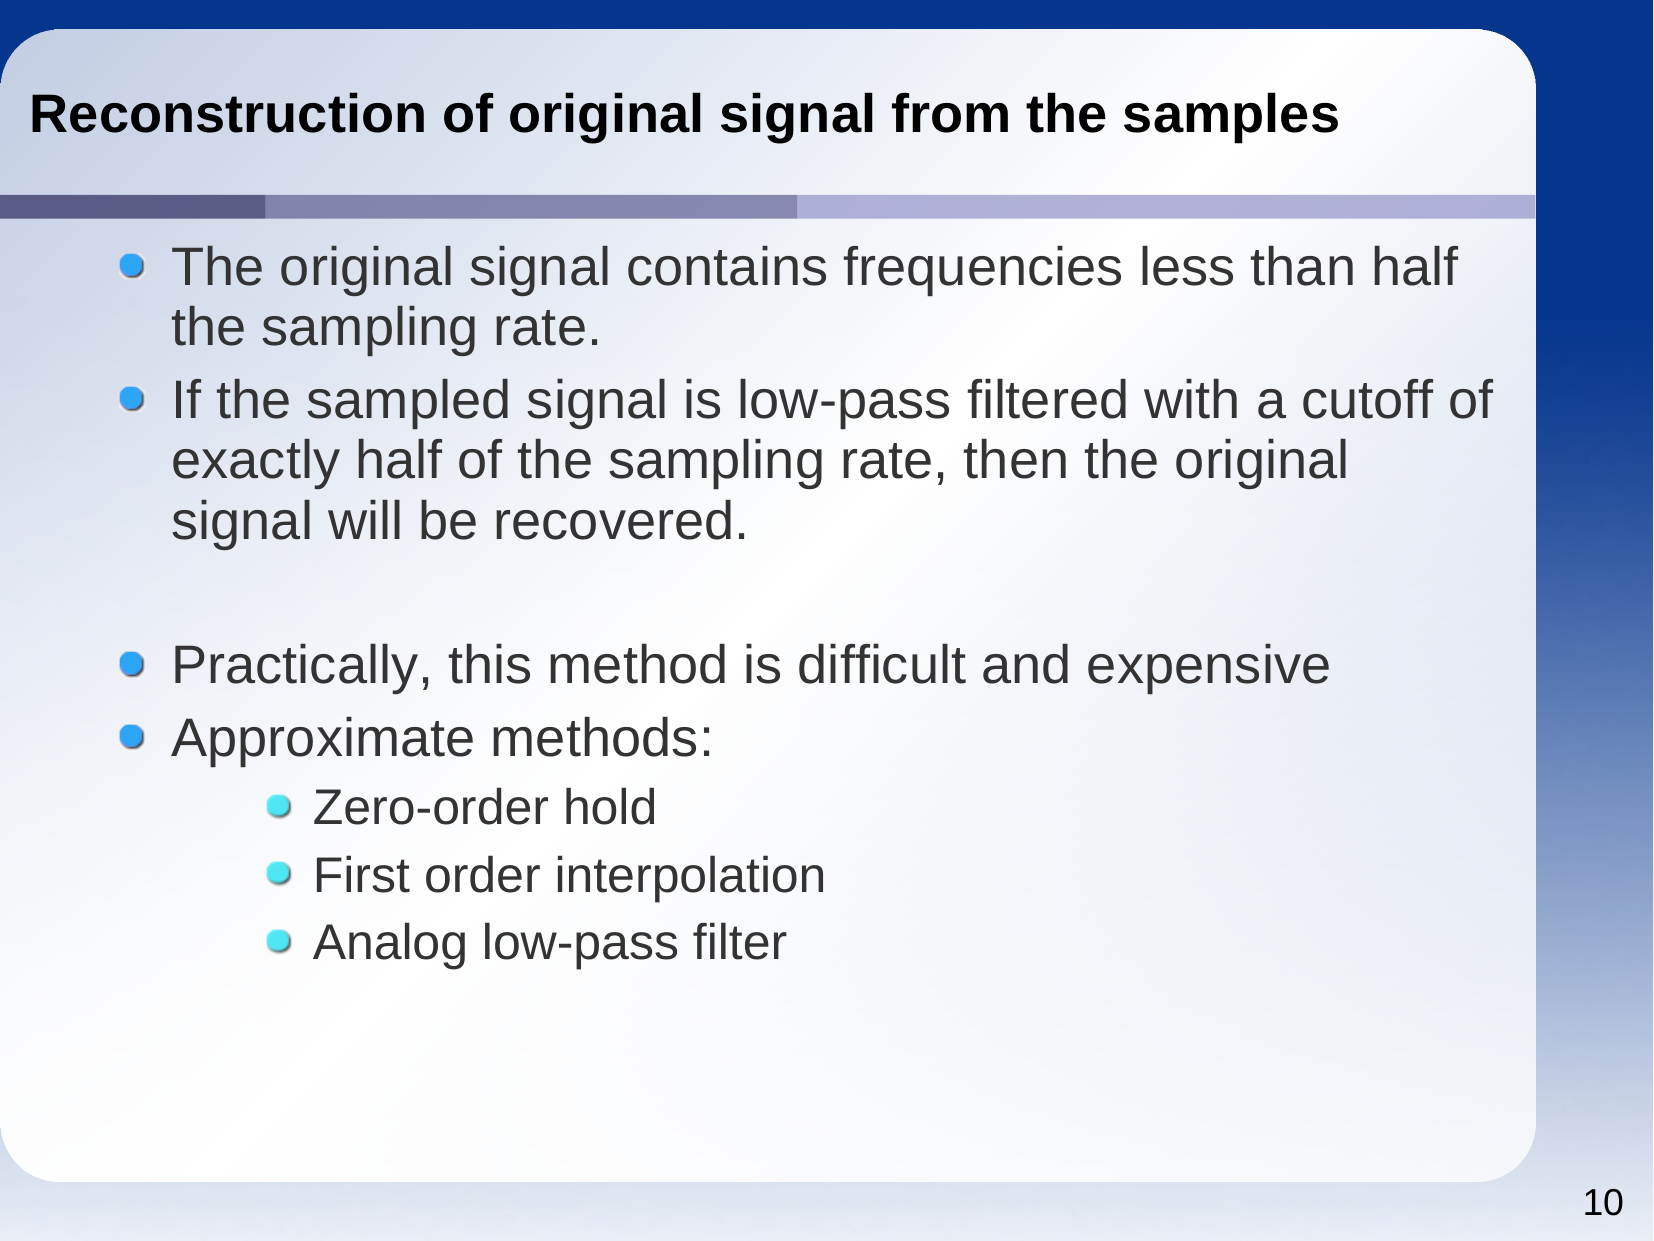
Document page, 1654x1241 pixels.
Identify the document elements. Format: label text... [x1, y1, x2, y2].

picture [0, 0, 1654, 1241]
title Reconstruction of original signal from the samples [29, 49, 1506, 178]
list The original signal contains frequencies less than half the sampling rate. If the sampled signal is low-pass filtered with a cutoff of exactly half of the sampling rate, then the original signal will be recovered. Practically, this method is difficult and expensive Approximate methods: Zero-order hold First order interpolation Analog low-pass filter [29, 236, 1506, 1152]
